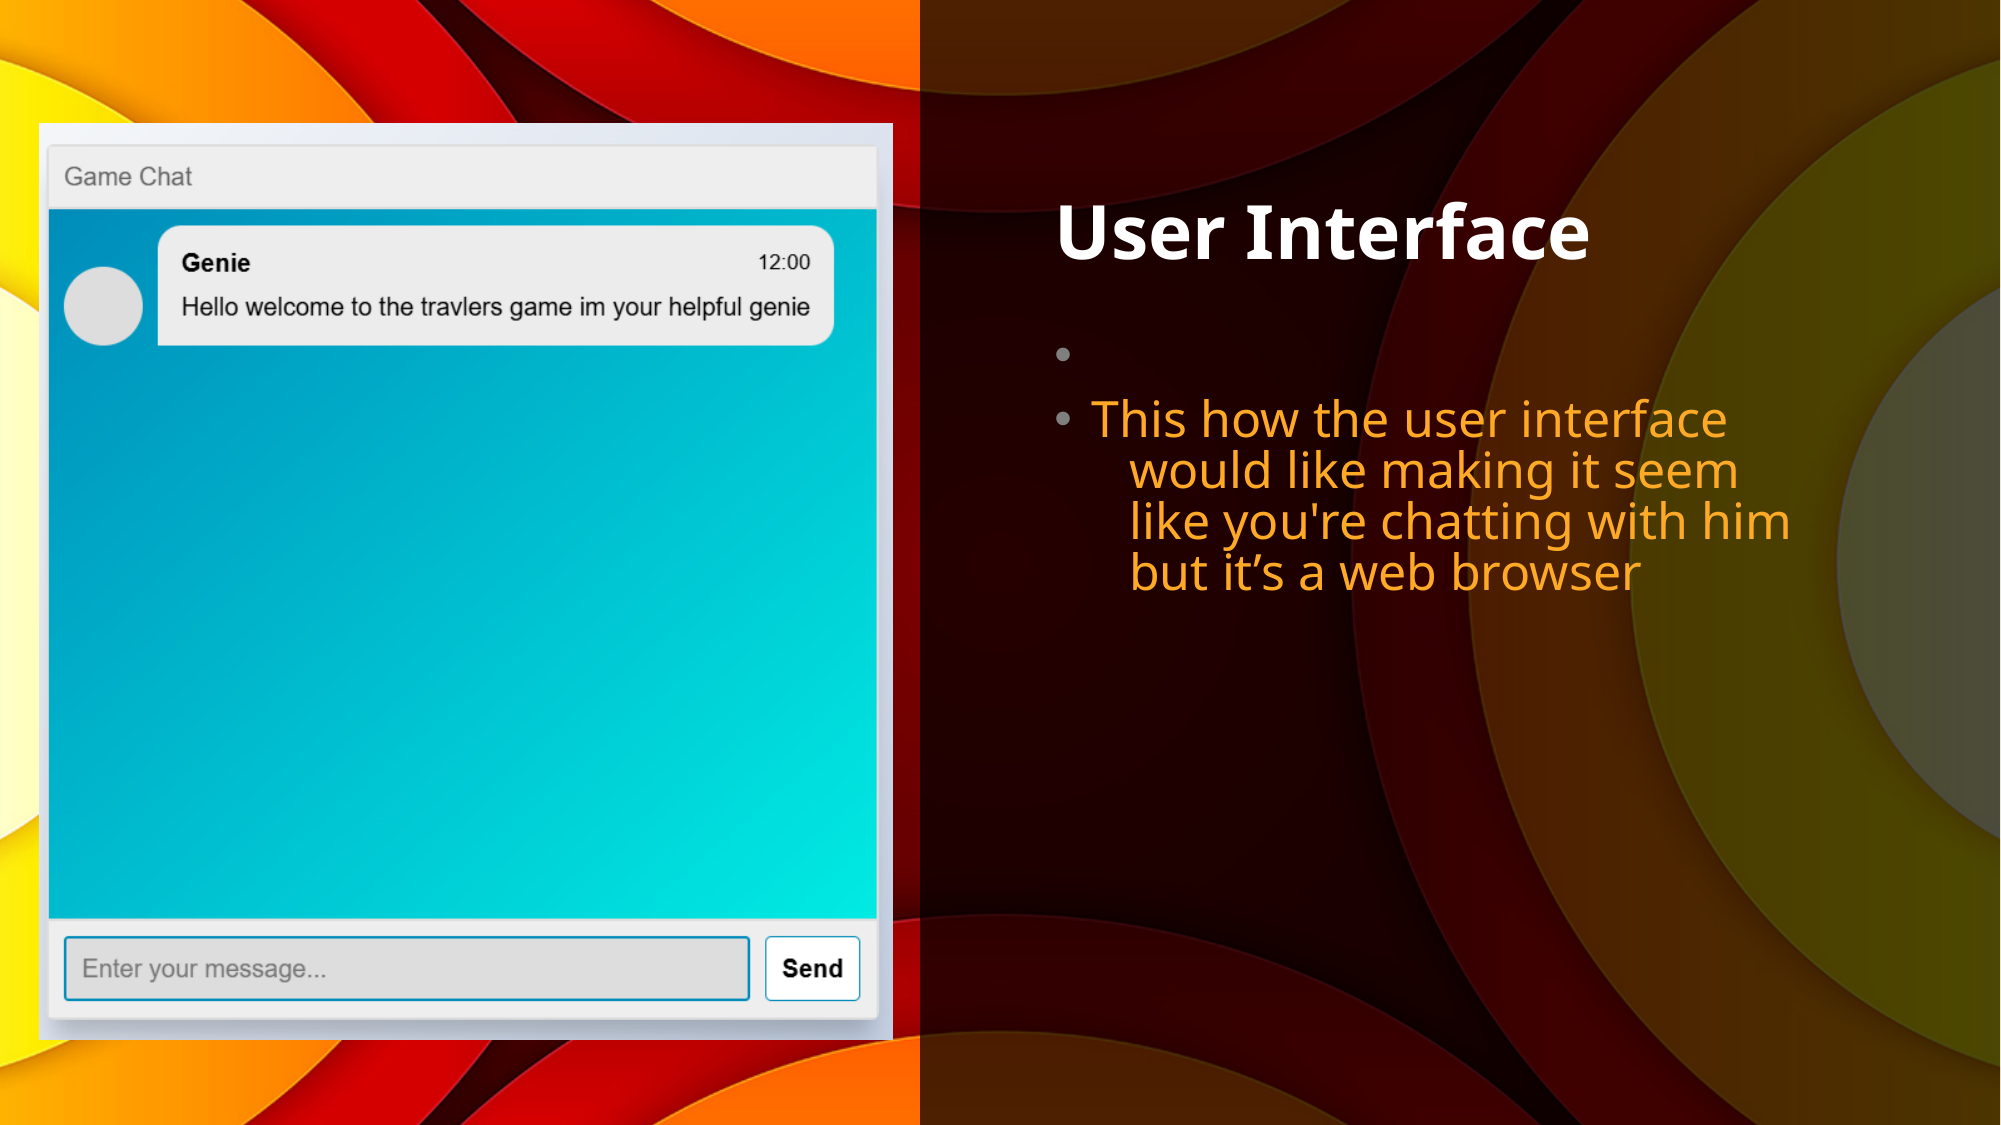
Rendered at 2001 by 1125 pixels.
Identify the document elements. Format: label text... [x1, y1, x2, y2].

picture [39, 123, 893, 1040]
list This how the user interface would like making it seem like you're chatting with him but it’s a web browser [1054, 324, 1811, 958]
title User Interface [1054, 96, 1807, 276]
